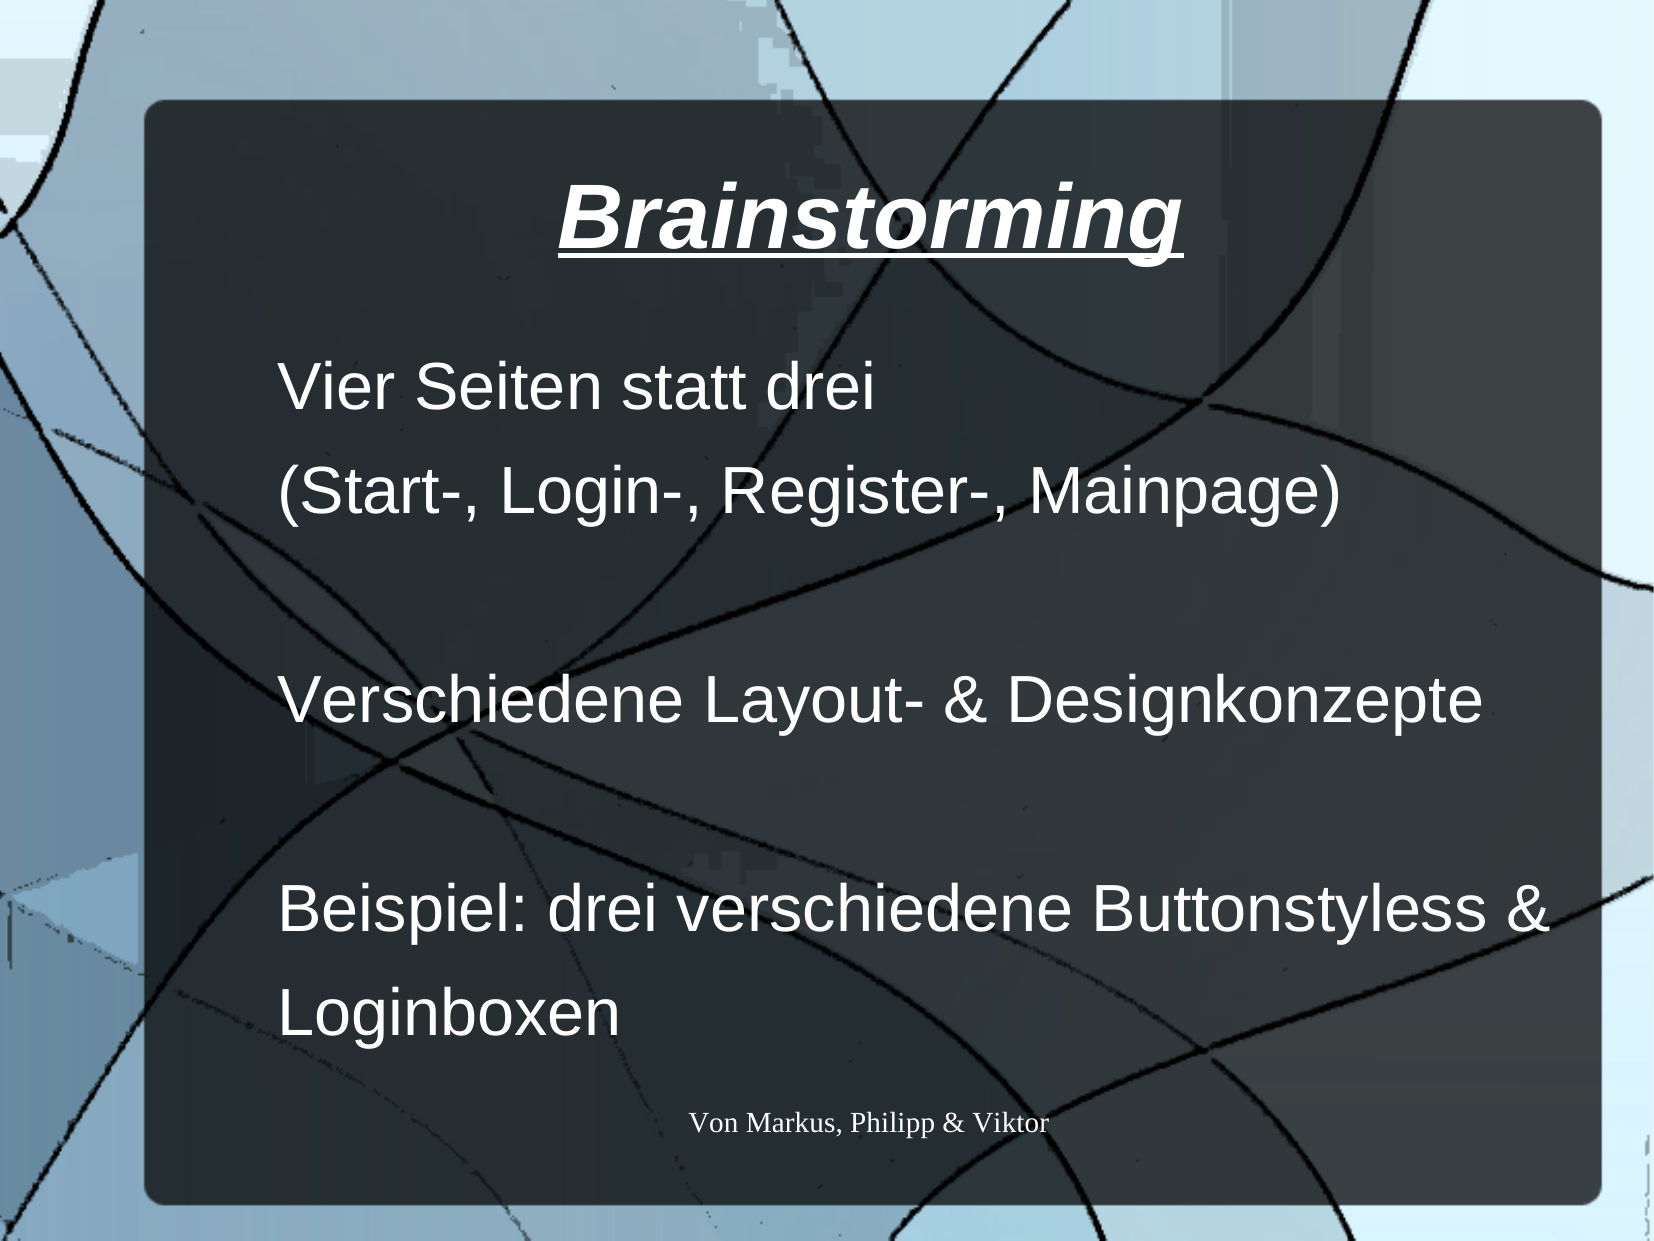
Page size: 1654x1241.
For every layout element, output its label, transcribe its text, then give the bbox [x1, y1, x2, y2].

title Brainstorming [159, 108, 1583, 325]
list Vier Seiten statt drei (Start-, Login-, Register-, Mainpage) Verschiedene Layout- & Designkonzepte Beispiel: drei verschiedene Buttonstyless & Loginboxen [206, 349, 1571, 1241]
picture [0, 0, 1654, 1241]
